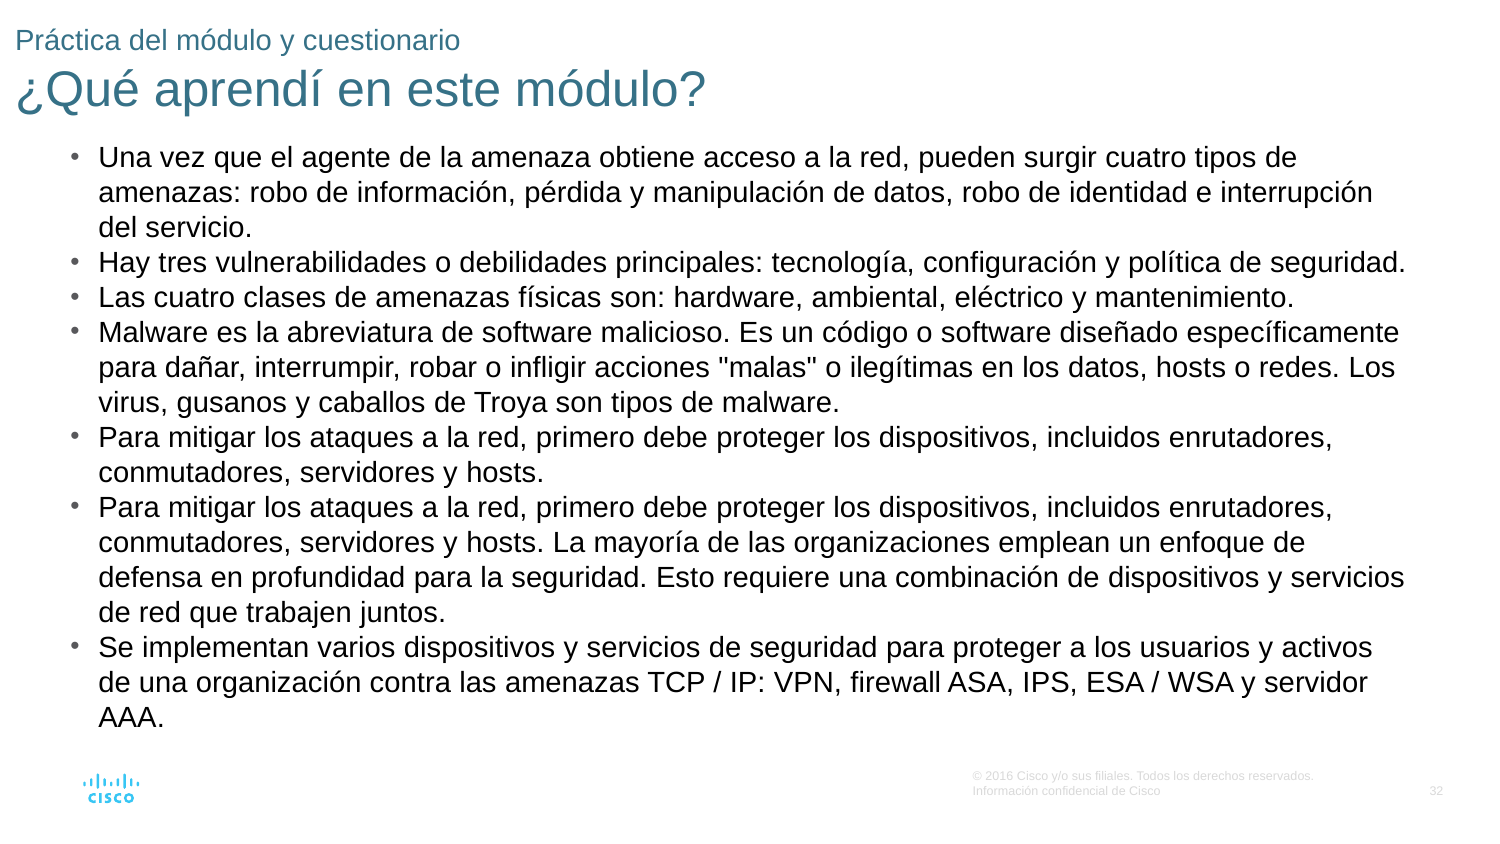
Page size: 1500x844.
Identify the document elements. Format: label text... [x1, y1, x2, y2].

title Práctica del módulo y cuestionario ¿Qué aprendí en este módulo? [0, 6, 1500, 131]
list Una vez que el agente de la amenaza obtiene acceso a la red, pueden surgir cuatro tipos de amenazas: robo de información, pérdida y manipulación de datos, robo de identidad e interrupción del servicio. Hay tres vulnerabilidades o debilidades principales: tecnología, configuración y política de seguridad. Las cuatro clases de amenazas físicas son: hardware, ambiental, eléctrico y mantenimiento. Malware es la abreviatura de software malicioso. Es un código o software diseñado específicamente para dañar, interrumpir, robar o infligir acciones "malas" o ilegítimas en los datos, hosts o redes. Los virus, gusanos y caballos de Troya son tipos de malware. Para mitigar los ataques a la red, primero debe proteger los dispositivos, incluidos enrutadores, conmutadores, servidores y hosts. Para mitigar los ataques a la red, primero debe proteger los dispositivos, incluidos enrutadores, conmutadores, servidores y hosts. La mayoría de las organizaciones emplean un enfoque de defensa en profundidad para la seguridad. Esto requiere una combinación de dispositivos y servicios de red que trabajen juntos. Se implementan varios dispositivos y servicios de seguridad para proteger a los usuarios y activos de una organización contra las amenazas TCP / IP: VPN, firewall ASA, IPS, ESA / WSA y servidor AAA. [55, 131, 1445, 813]
